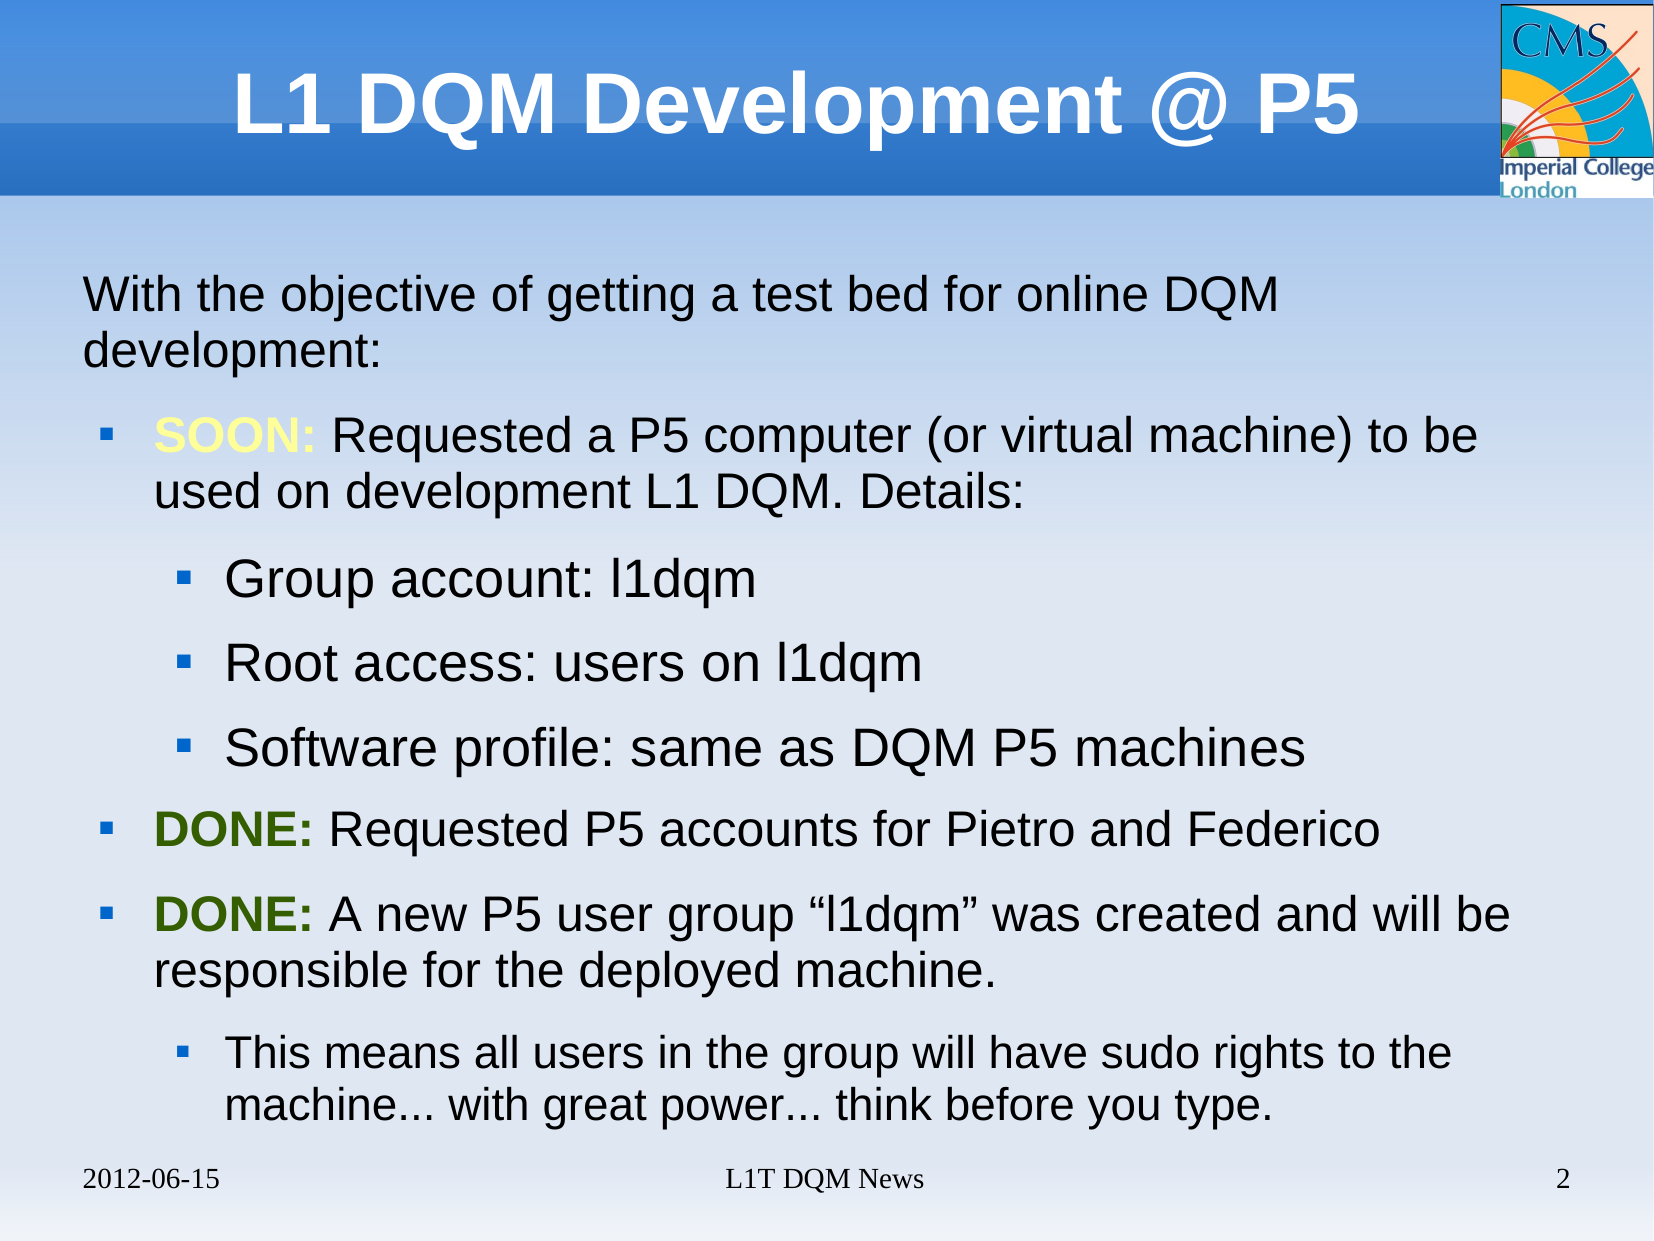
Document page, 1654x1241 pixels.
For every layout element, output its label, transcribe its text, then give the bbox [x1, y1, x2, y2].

picture [0, 0, 1654, 1241]
list With the objective of getting a test bed for online DQM development: SOON: Requested a P5 computer (or virtual machine) to be used on development L1 DQM. Details: Group account: l1dqm Root access: users on l1dqm Software profile: same as DQM P5 machines DONE: Requested P5 accounts for Pietro and Federico DONE: A new P5 user group “l1dqm” was created and will be responsible for the deployed machine. This means all users in the group will have sudo rights to the machine... with great power... think before you type. [82, 266, 1571, 1130]
title L1 DQM Development @ P5 [76, 0, 1565, 208]
